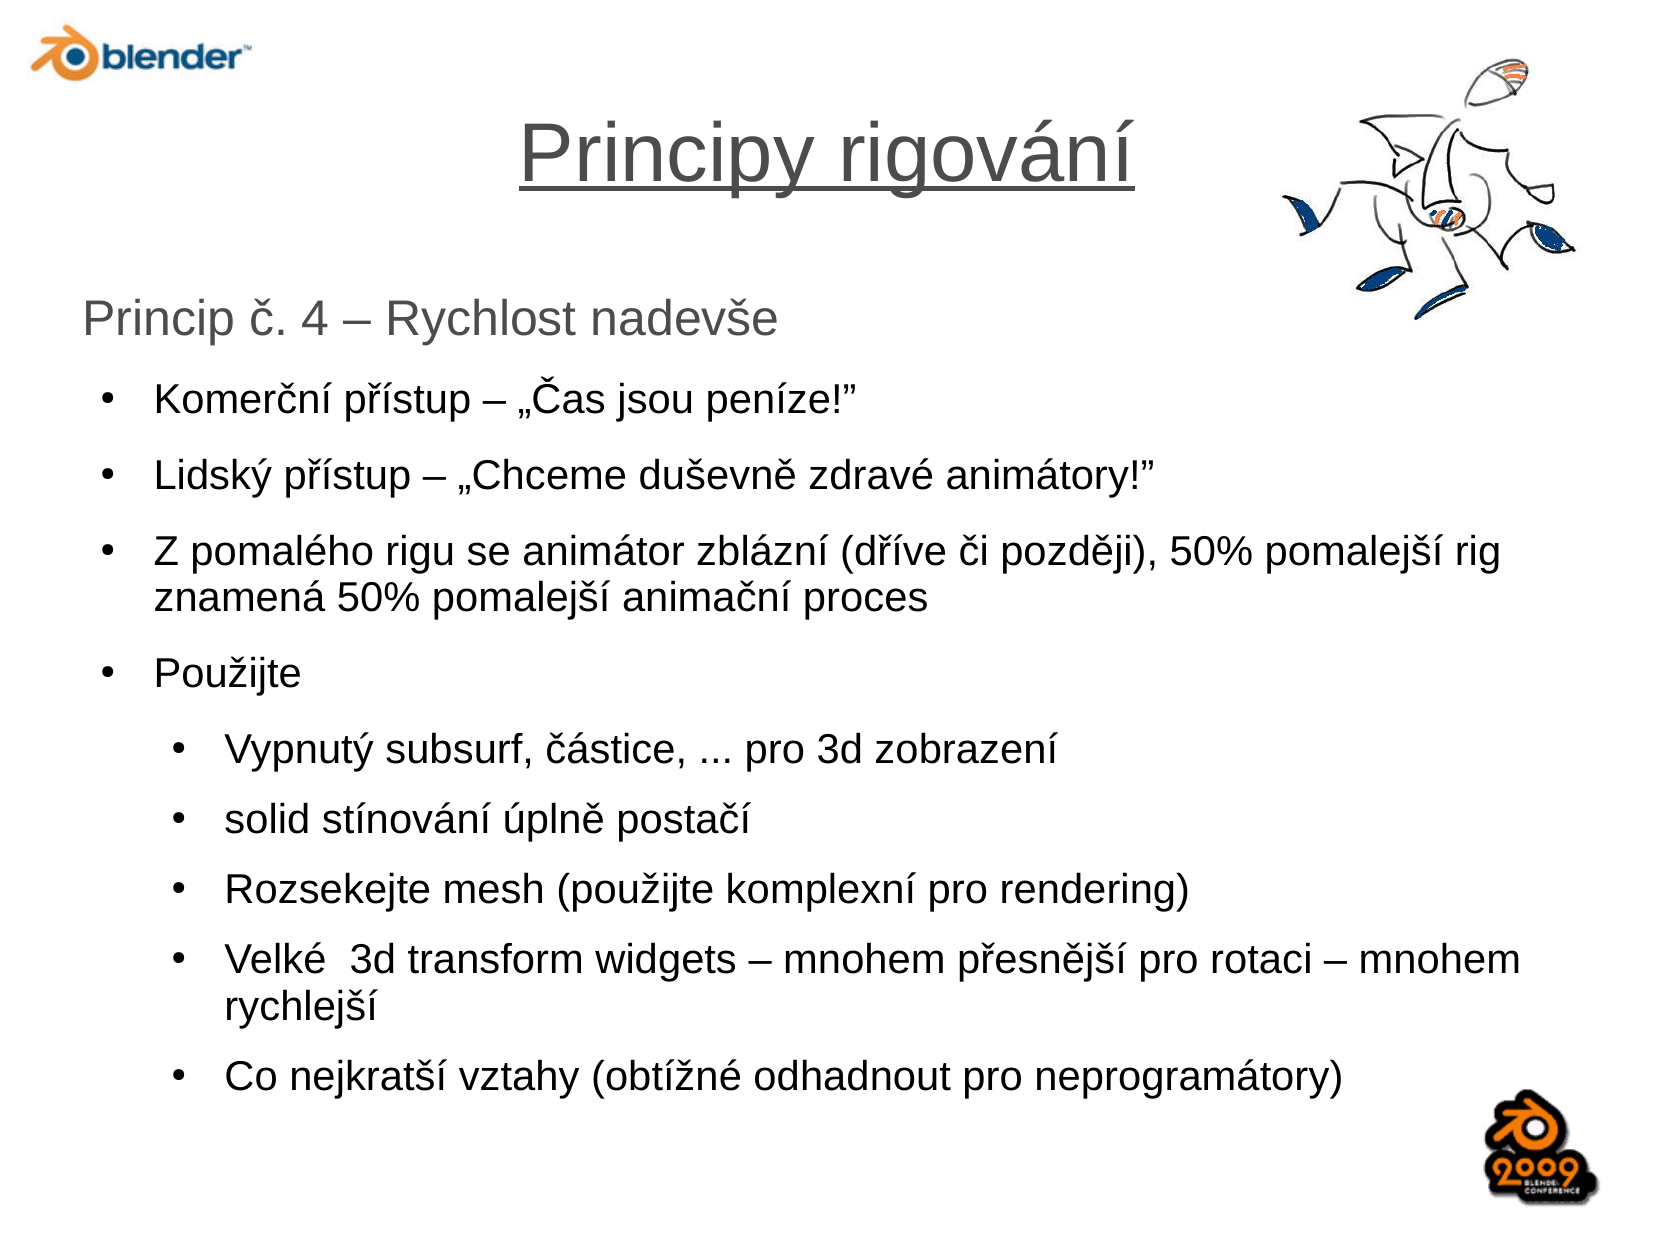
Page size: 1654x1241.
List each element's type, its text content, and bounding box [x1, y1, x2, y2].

title Principy rigování [82, 49, 1571, 257]
picture [1256, 2, 1653, 357]
picture [15, 18, 266, 89]
picture [1476, 1085, 1602, 1211]
list Princip č. 4 – Rychlost nadevše Komerční přístup – „Čas jsou peníze!” Lidský přístup – „Chceme duševně zdravé animátory!” Z pomalého rigu se animátor zblázní (dříve či později), 50% pomalejší rig znamená 50% pomalejší animační proces Použijte Vypnutý subsurf, částice, ... pro 3d zobrazení solid stínování úplně postačí Rozsekejte mesh (použijte komplexní pro rendering) Velké 3d transform widgets – mnohem přesnější pro rotaci – mnohem rychlejší Co nejkratší vztahy (obtížné odhadnout pro neprogramátory) [82, 290, 1571, 1109]
